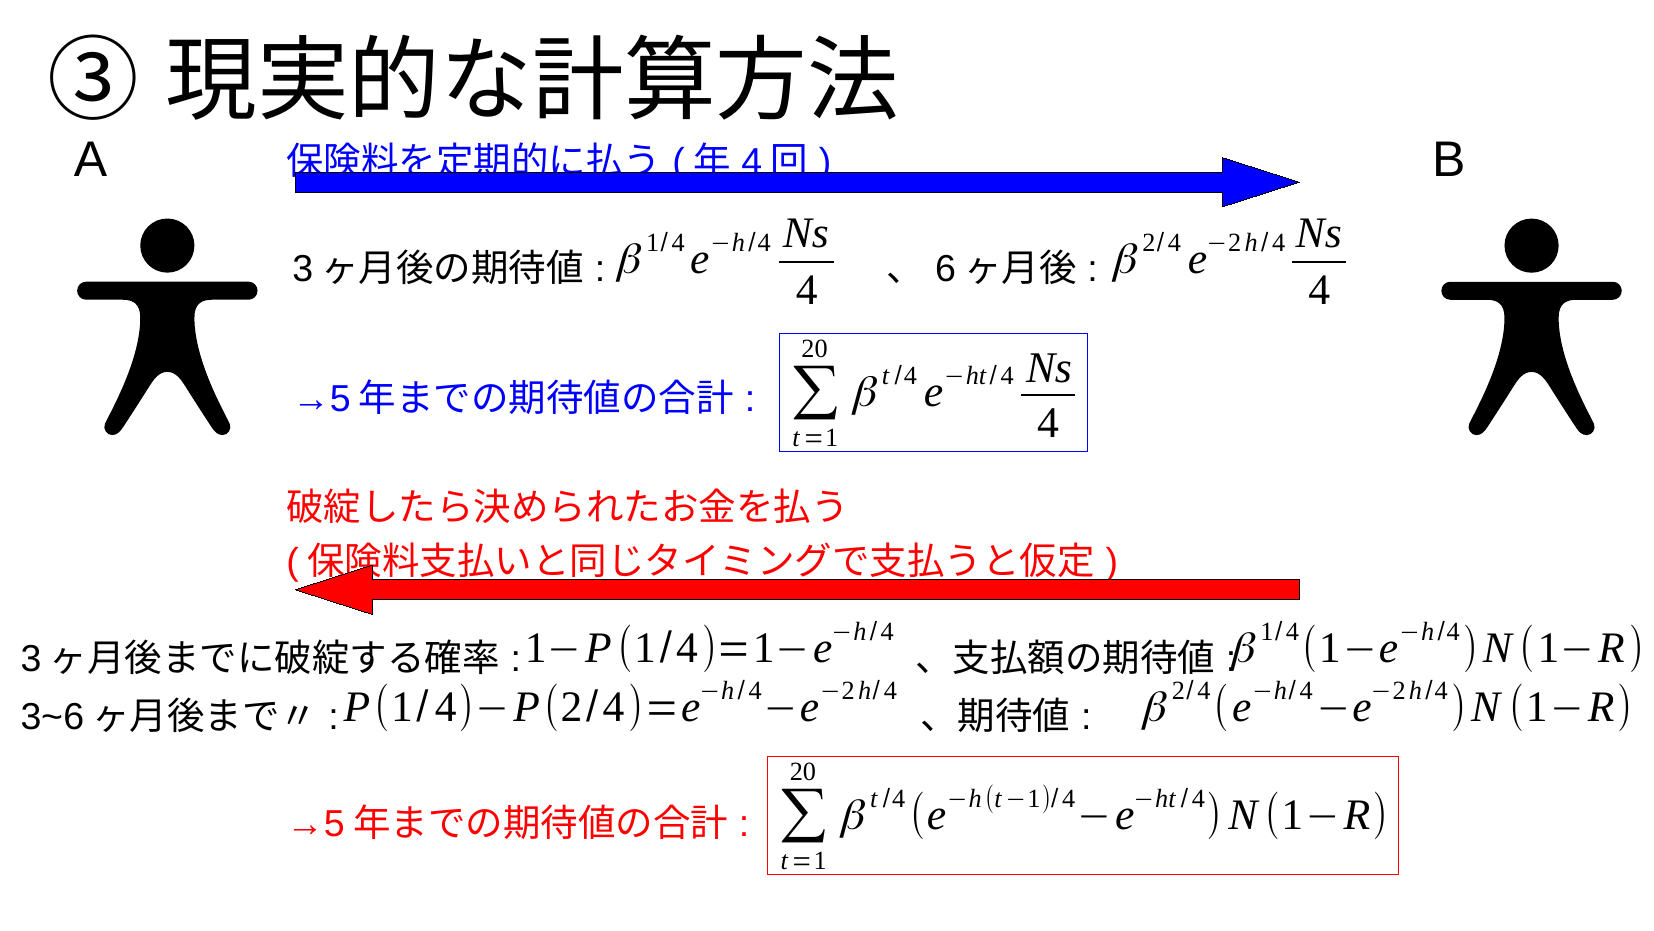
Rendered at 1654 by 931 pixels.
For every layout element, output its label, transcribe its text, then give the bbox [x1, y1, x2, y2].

text_box 破綻したら決められたお金を払う (保険料支払いと同じタイミングで支払うと仮定) [271, 469, 1595, 568]
text_box [295, 565, 1300, 615]
chart [602, 209, 846, 314]
chart [767, 756, 1399, 875]
text_box 3ヶ月後までに破綻する確率: 、支払額の期待値: [5, 620, 1501, 678]
chart [779, 333, 1088, 452]
picture [59, 218, 276, 436]
title ③現実的な計算方法 [47, 17, 1571, 127]
text_box →5年までの期待値の合計: [277, 360, 779, 418]
text_box 3ヶ月後の期待値: 、6ヶ月後: [846, 230, 1098, 288]
text_box A [59, 124, 148, 196]
text_box 保険料を定期的に払う(年4回) [271, 124, 863, 182]
text_box [295, 157, 1300, 207]
chart [513, 617, 905, 675]
text_box 3~6ヶ月後まで〃: 、期待値: [5, 679, 1501, 737]
text_box B [1417, 124, 1625, 196]
chart [1216, 617, 1654, 675]
chart [330, 676, 909, 734]
chart [1128, 676, 1643, 734]
text_box 3ヶ月後の期待値: 、6ヶ月後: [277, 230, 602, 288]
chart [1098, 209, 1359, 314]
text_box →5年までの期待値の合計: [271, 785, 767, 843]
picture [1423, 218, 1640, 436]
